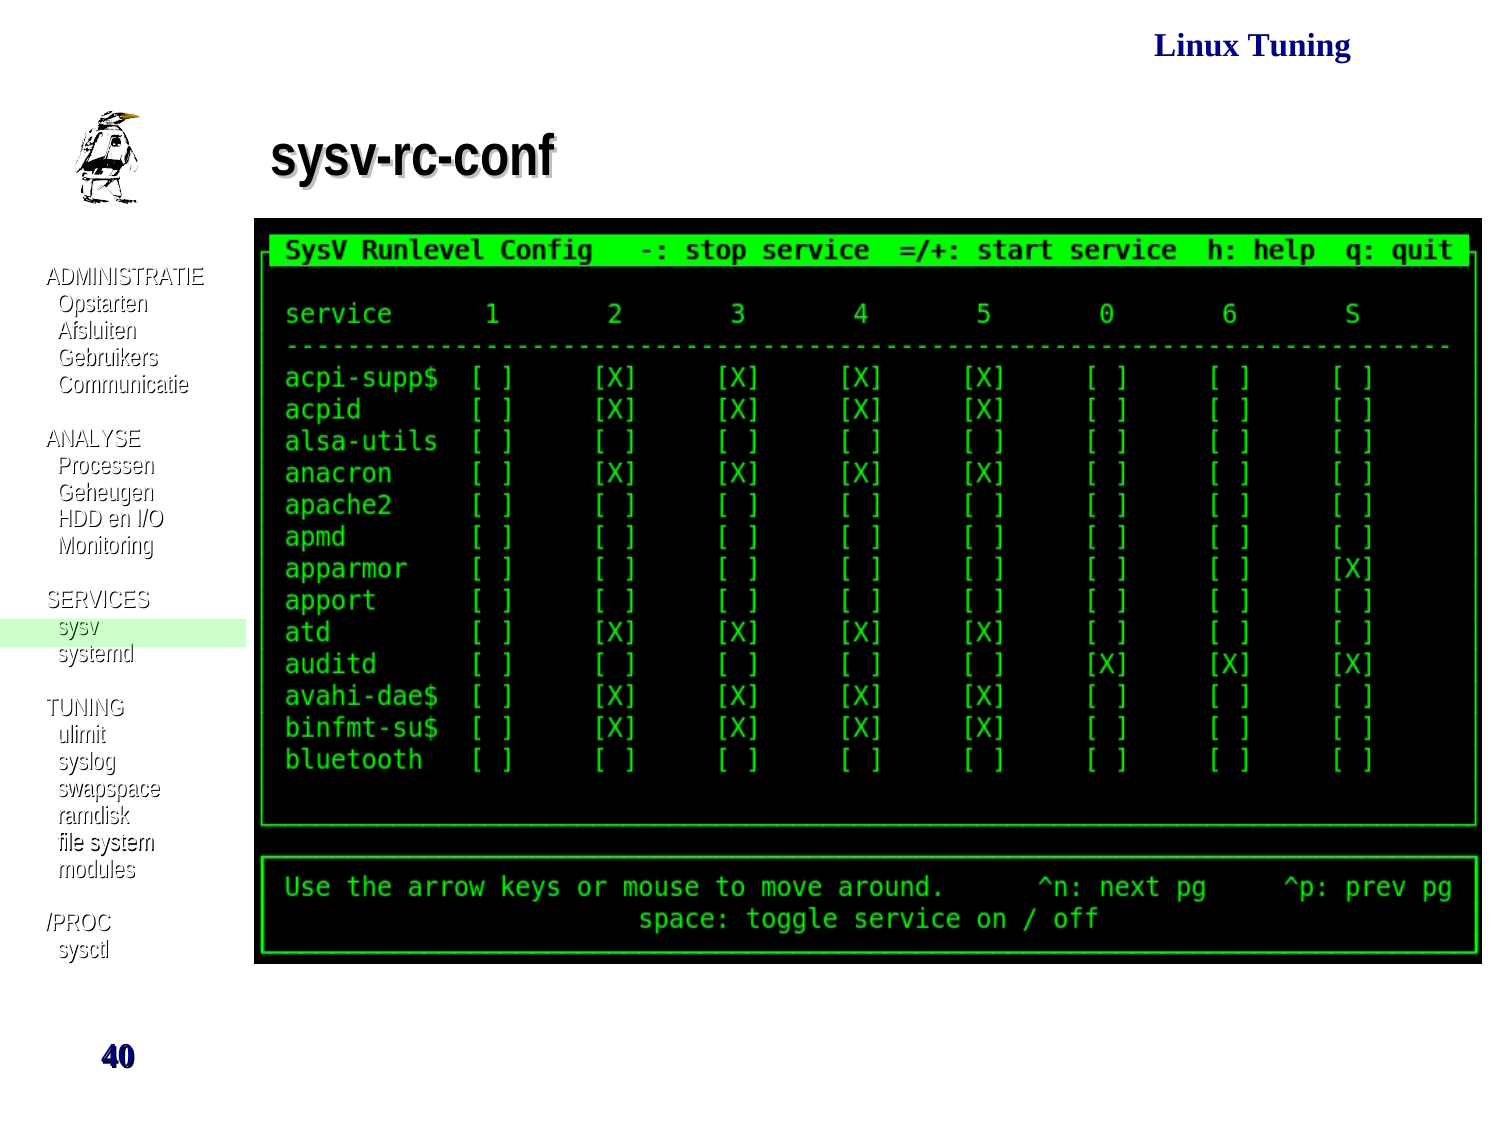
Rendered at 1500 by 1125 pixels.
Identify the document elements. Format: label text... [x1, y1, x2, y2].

title sysv-rc-conf [270, 41, 1500, 250]
picture [57, 105, 143, 206]
picture [254, 218, 1482, 965]
text_box [0, 618, 247, 648]
